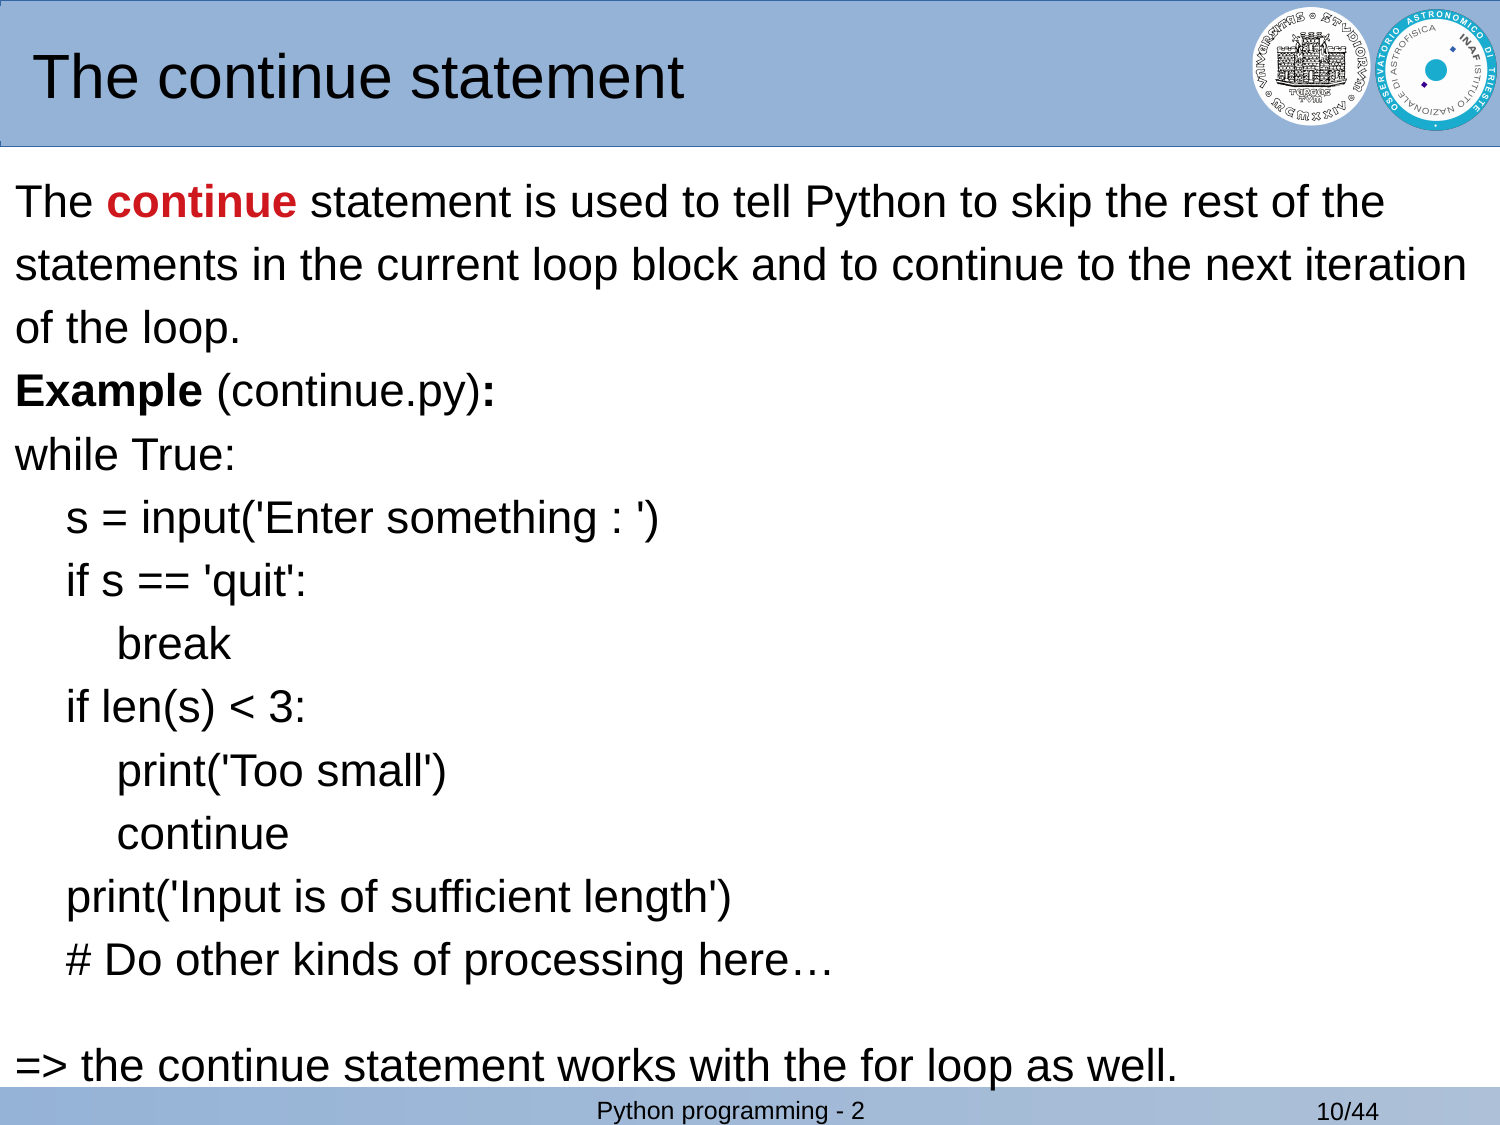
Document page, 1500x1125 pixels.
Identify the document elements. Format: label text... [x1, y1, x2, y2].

text_box The continue statement [0, 5, 1253, 141]
list The continue statement is used to tell Python to skip the rest of the statements in the current loop block and to continue to the next iteration of the loop. Example (continue.py): while True: s = input('Enter something : ') if s == 'quit': break if len(s) < 3: print('Too small') continue print('Input is of sufficient length') # Do other kinds of processing here… => the continue statement works with the for loop as well. [0, 155, 1500, 1089]
picture [1253, 0, 1500, 155]
